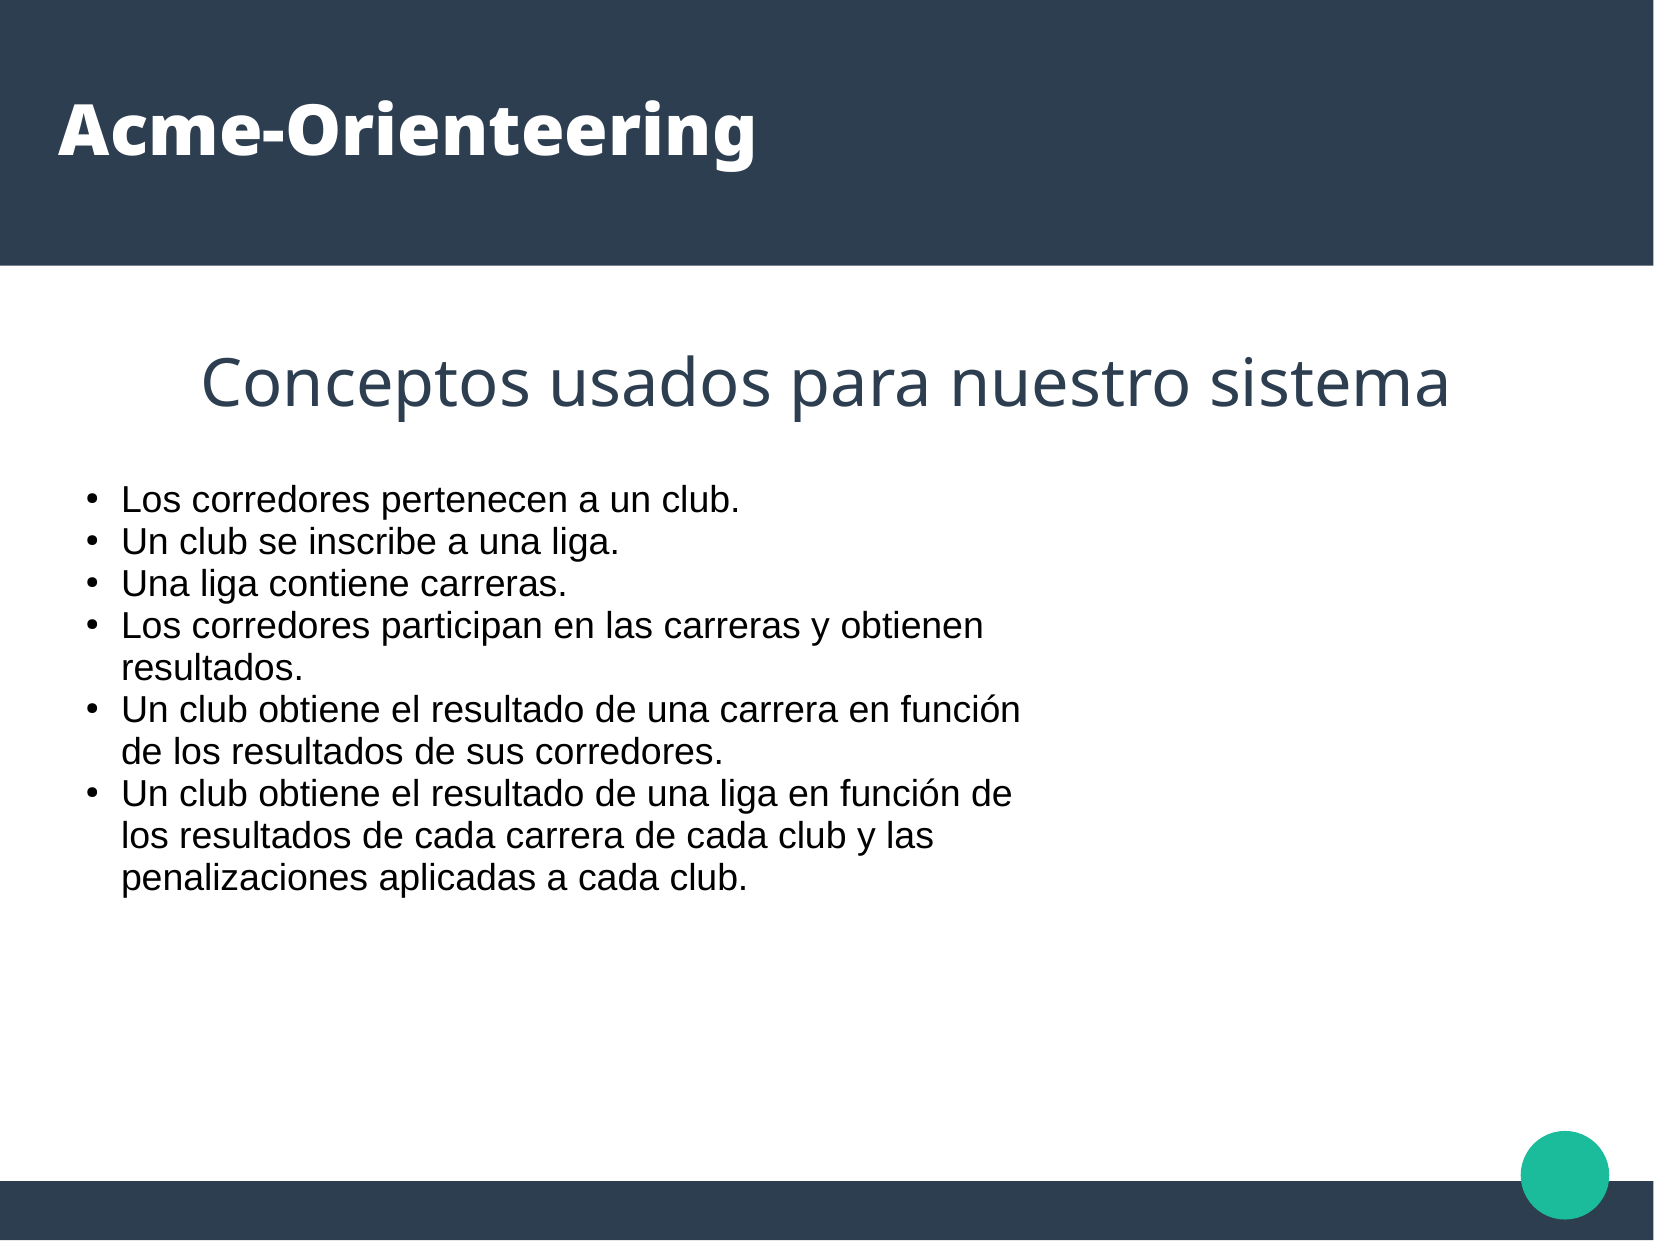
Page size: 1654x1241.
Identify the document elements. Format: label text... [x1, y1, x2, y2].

title Acme-Orienteering [59, 49, 1595, 207]
subtitle Conceptos usados para nuestro sistema [59, 324, 1595, 438]
text_box Los corredores pertenecen a un club. Un club se inscribe a una liga. Una liga contiene carreras. Los corredores participan en las carreras y obtienen resultados. Un club obtiene el resultado de una carrera en función de los resultados de sus corredores. Un club obtiene el resultado de una liga en función de los resultados de cada carrera de cada club y las penalizaciones aplicadas a cada club. [70, 471, 1040, 1004]
